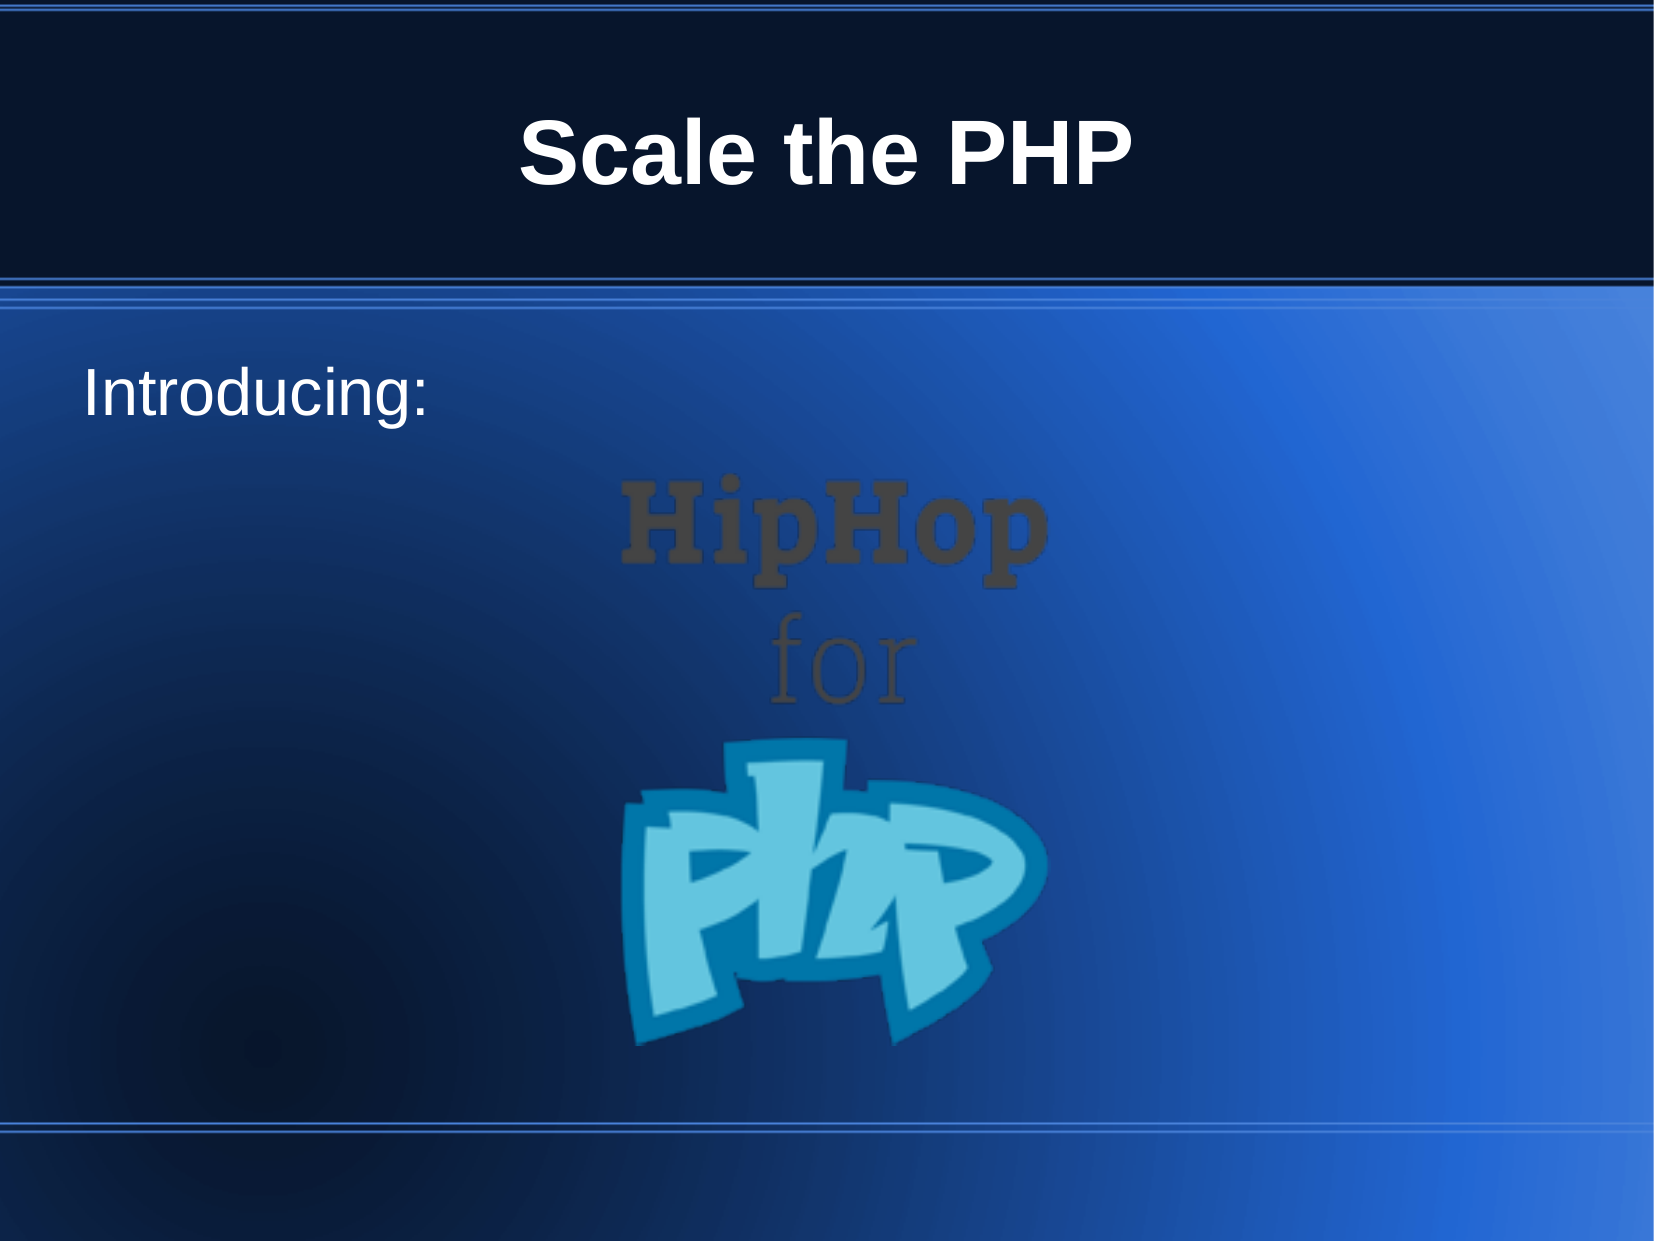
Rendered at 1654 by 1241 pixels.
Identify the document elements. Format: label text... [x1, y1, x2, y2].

title Scale the PHP [82, 49, 1571, 257]
list Introducing: [82, 355, 1565, 1174]
picture [0, 0, 1654, 1241]
